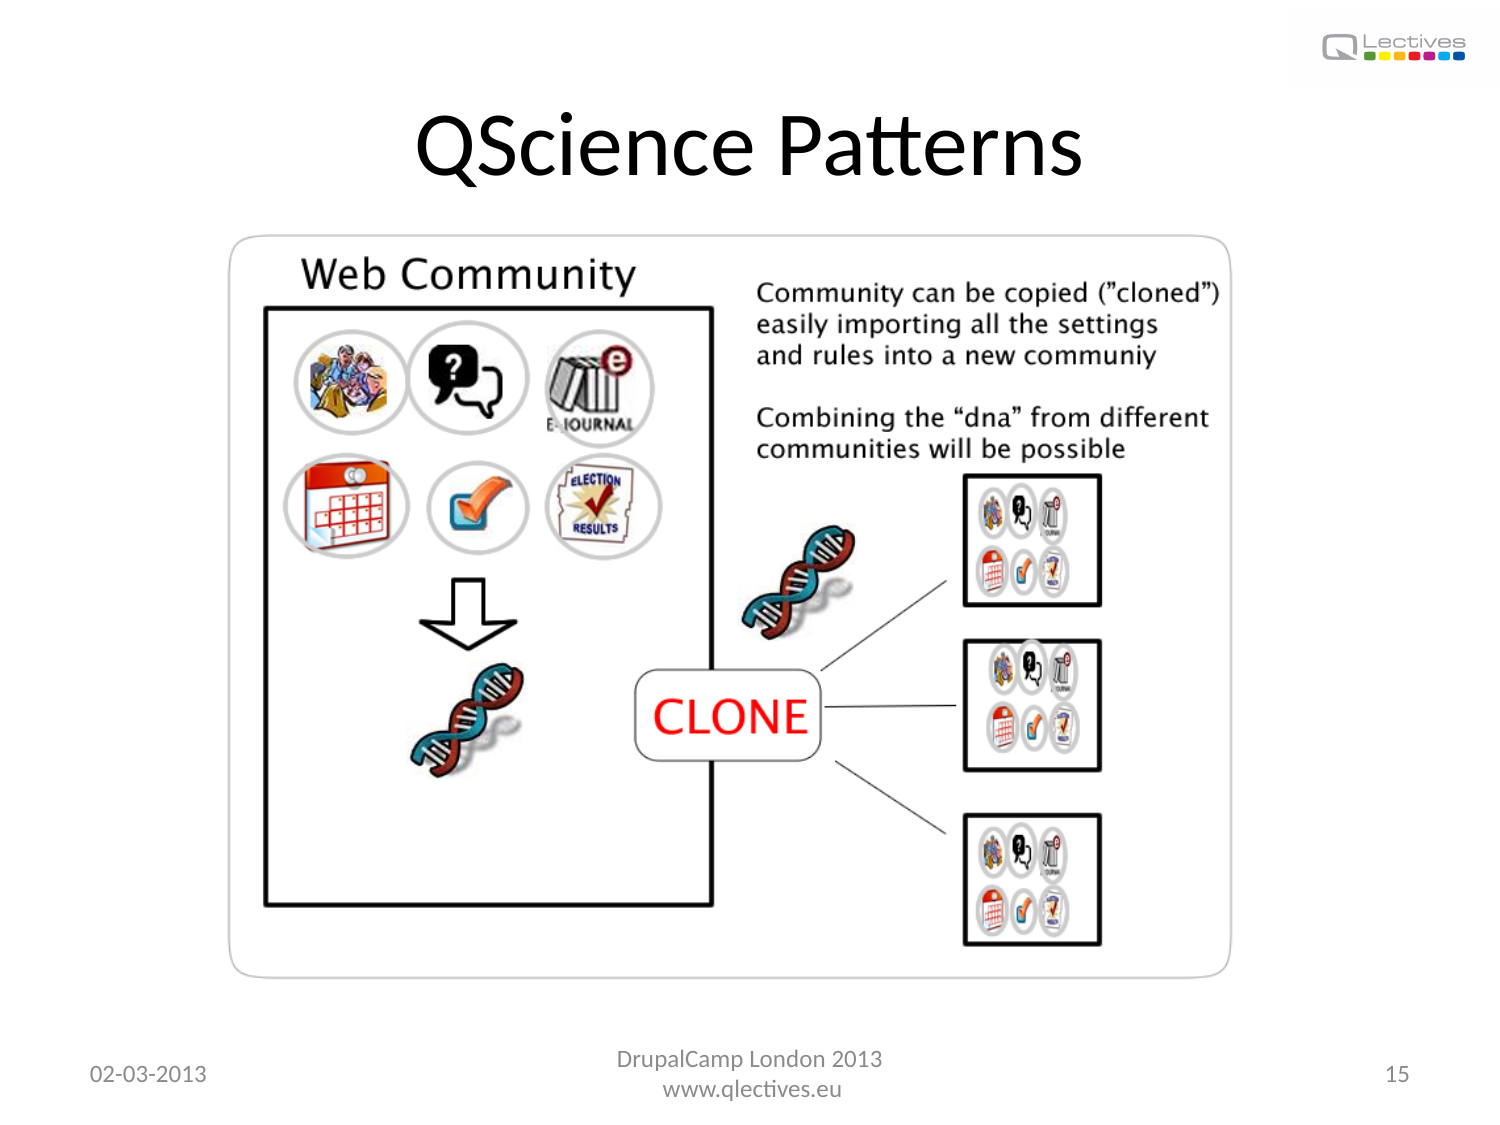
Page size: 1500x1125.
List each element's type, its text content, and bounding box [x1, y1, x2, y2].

text_box DrupalCamp London 2013 www.qlectives.eu [512, 1042, 988, 1103]
picture [1288, 9, 1500, 90]
text_box <number> [1074, 1042, 1425, 1103]
picture [212, 224, 1264, 1004]
text_box QScience Patterns [75, 45, 1425, 233]
text_box 02-03-2013 [74, 1042, 425, 1103]
